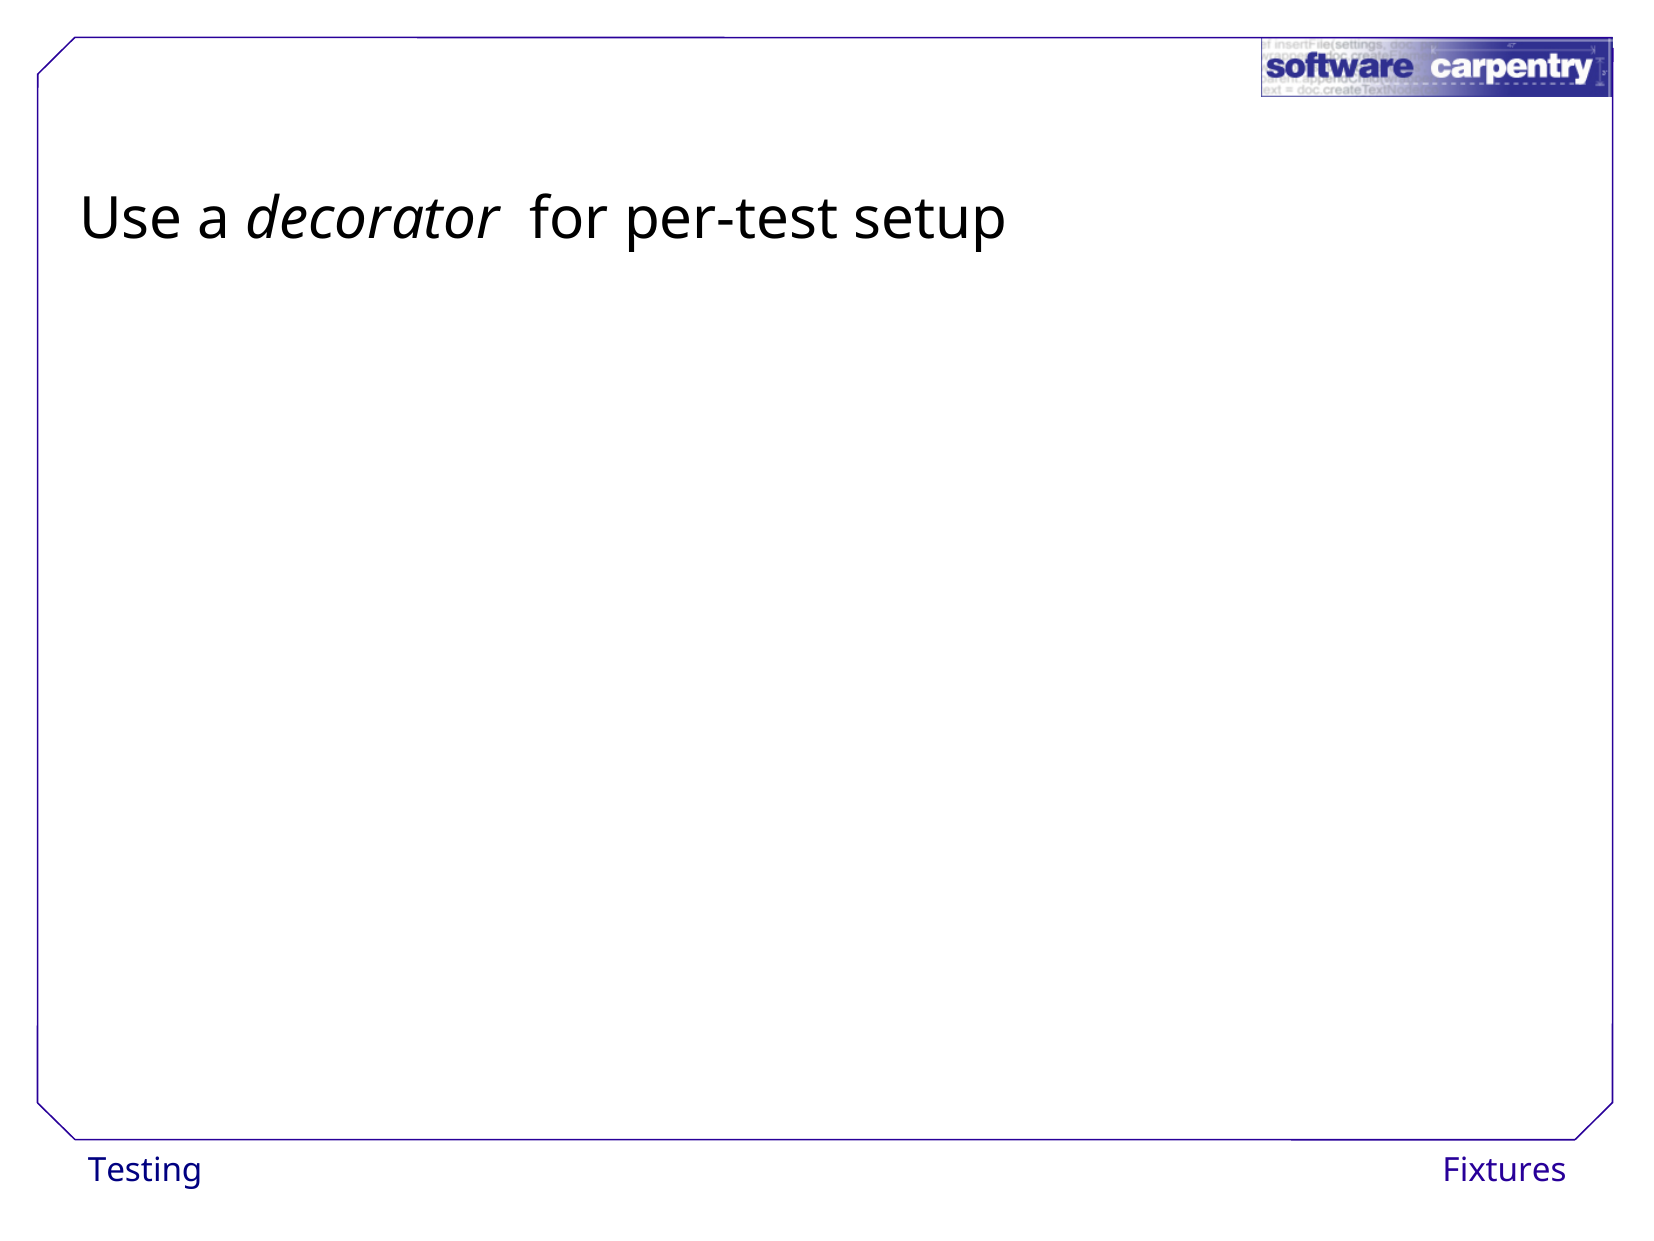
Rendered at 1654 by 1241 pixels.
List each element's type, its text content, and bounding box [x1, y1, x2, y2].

text_box Use a decorator for per-test setup [64, 138, 1173, 259]
picture [1261, 39, 1613, 97]
